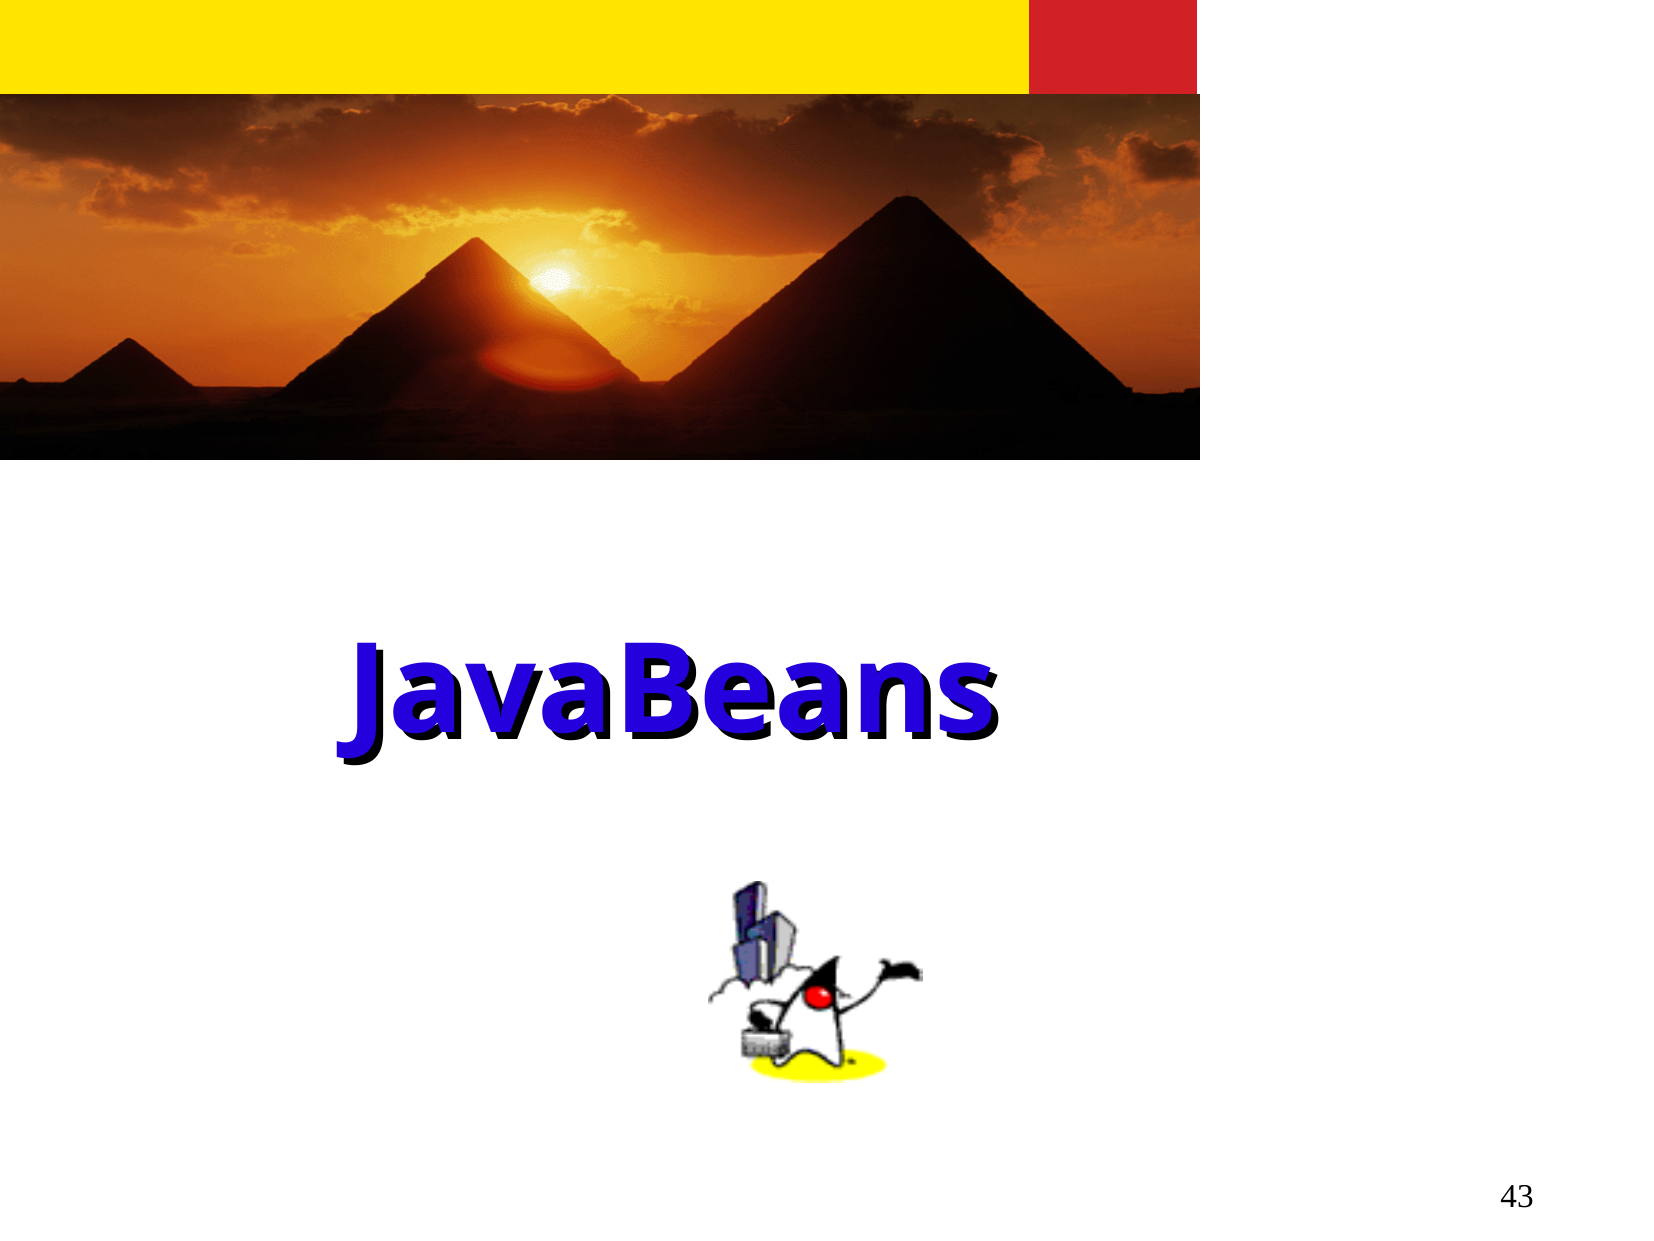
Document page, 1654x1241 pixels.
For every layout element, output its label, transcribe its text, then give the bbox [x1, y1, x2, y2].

picture [708, 881, 923, 1083]
picture [0, 94, 1200, 460]
text_box JavaBeans [346, 598, 1383, 893]
